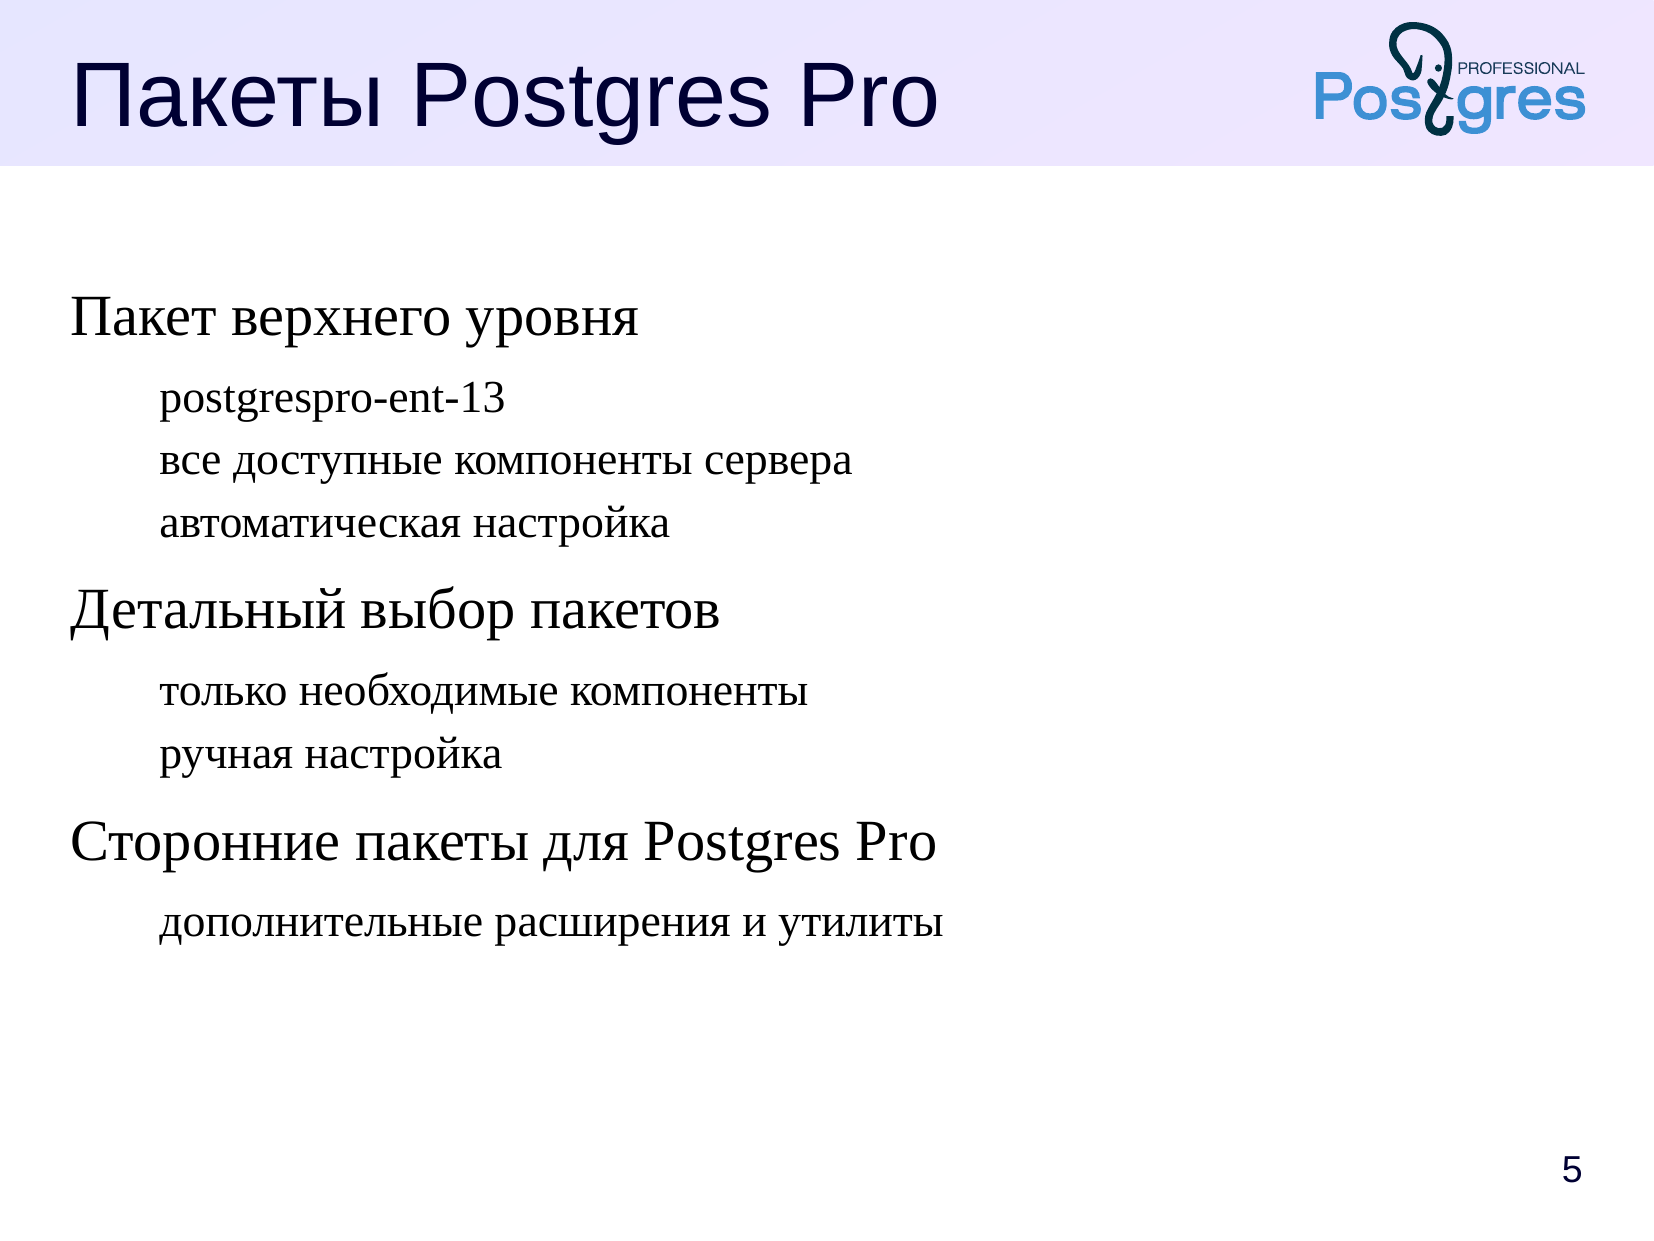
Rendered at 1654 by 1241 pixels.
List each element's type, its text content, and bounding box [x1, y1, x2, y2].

list Пакет верхнего уровня postgrespro-ent-13 все доступные компоненты сервера автоматическая настройка Детальный выбор пакетов только необходимые компоненты ручная настройка Сторонние пакеты для Postgres Pro дополнительные расширения и утилиты [70, 283, 1583, 1141]
title Пакеты Postgres Pro [70, 43, 1241, 147]
